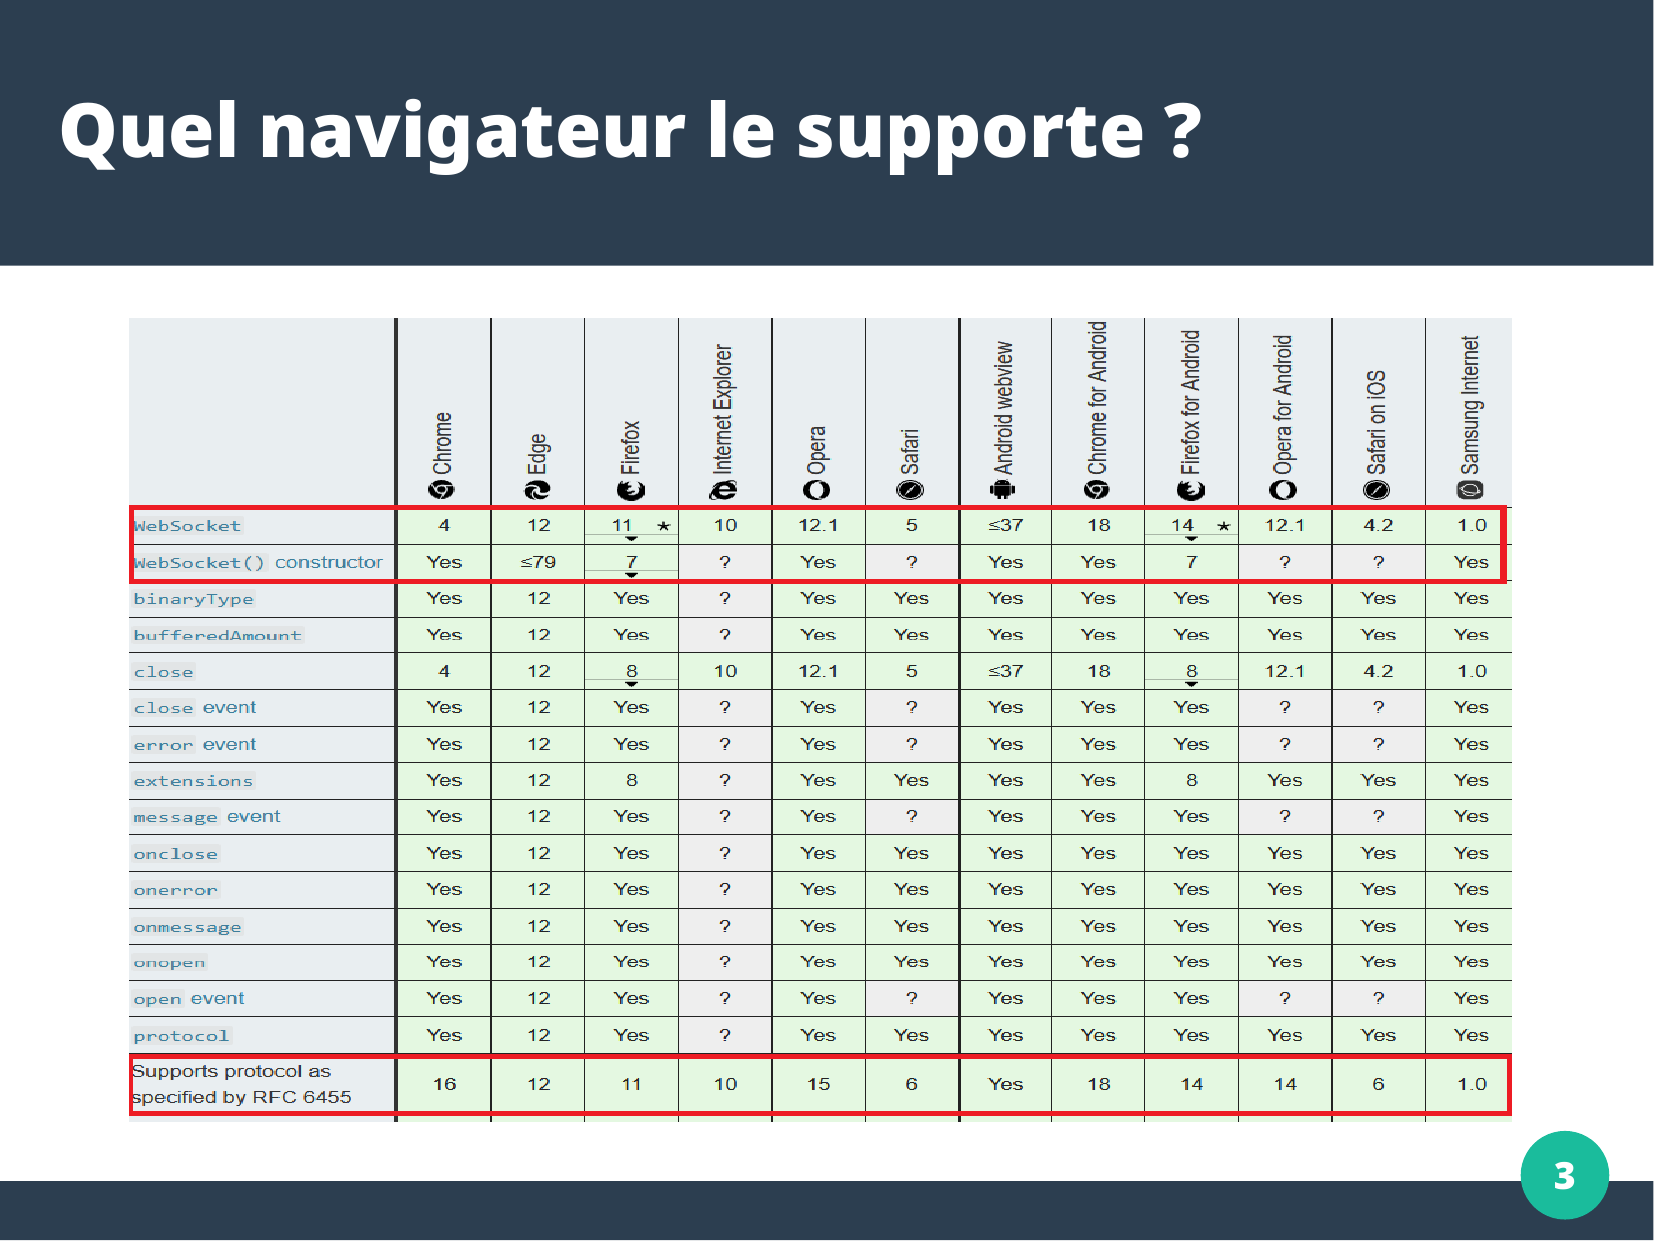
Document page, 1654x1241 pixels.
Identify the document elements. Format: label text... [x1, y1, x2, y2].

title Quel navigateur le supporte ? [59, 49, 1595, 207]
picture [129, 318, 1512, 1123]
